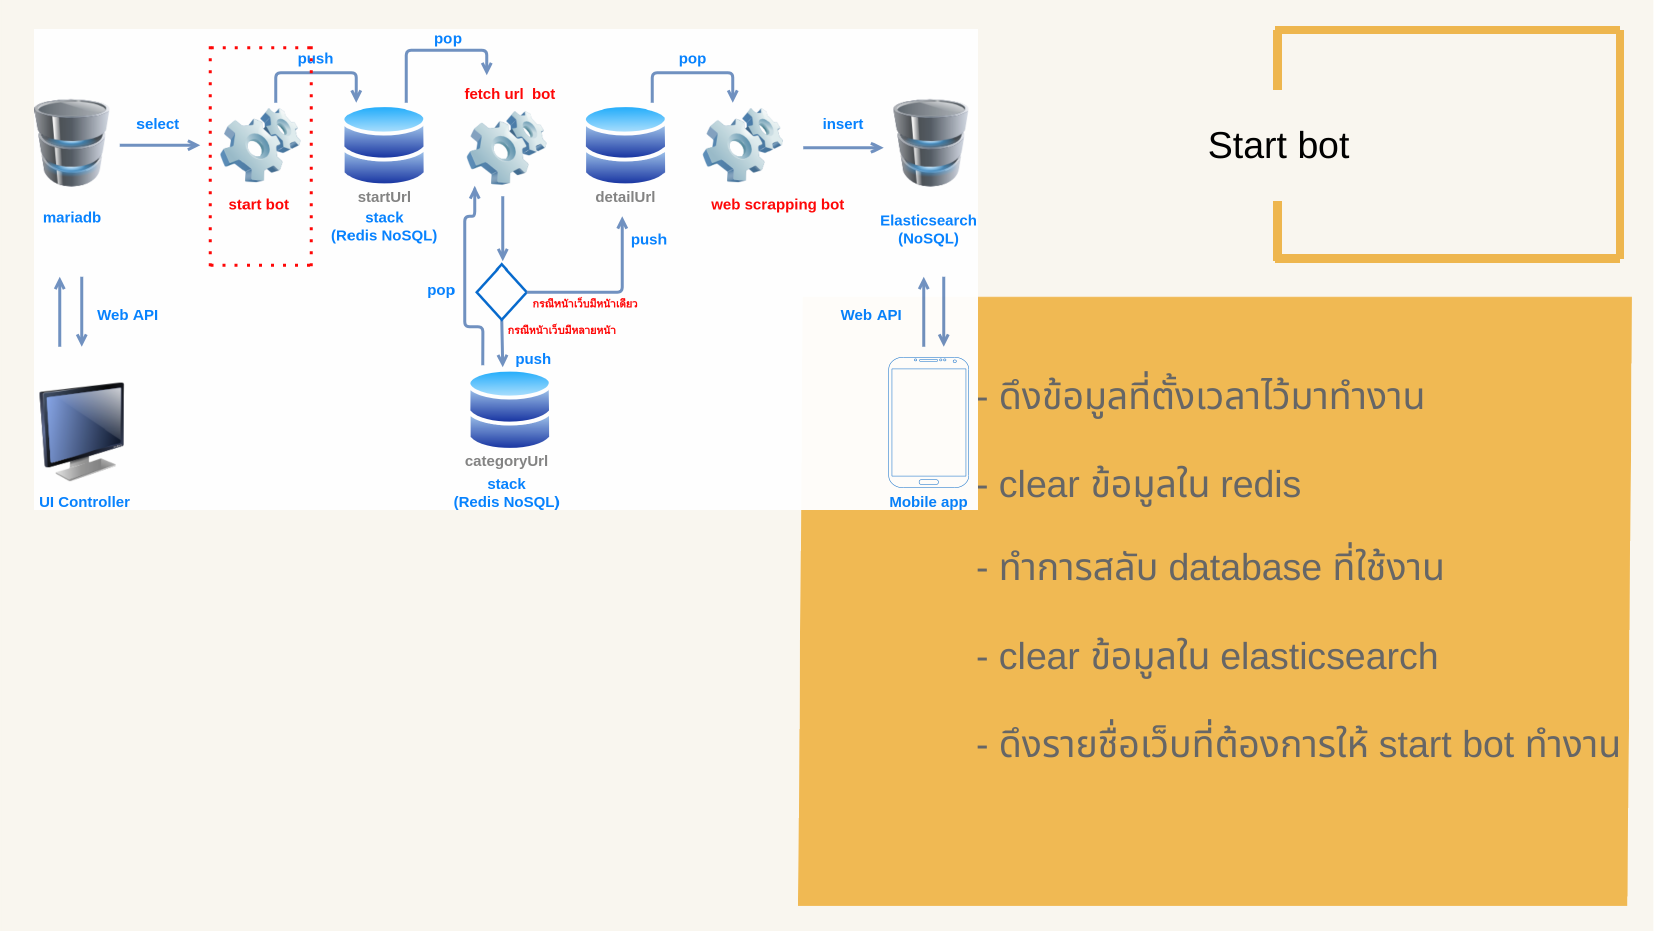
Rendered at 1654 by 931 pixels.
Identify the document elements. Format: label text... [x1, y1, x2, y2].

text_box - ทำการสลับ database ที่ใช้งาน [925, 539, 1649, 618]
text_box - ดึงรายชื่อเว็บที่ต้องการให้ start bot ทำงาน [925, 716, 1649, 795]
text_box - clear ข้อมูลใน redis [925, 456, 1649, 535]
text_box Start bot [1157, 117, 1503, 253]
text_box - ดึงข้อมูลที่ตั้งเวลาไว้มาทำงาน [978, 367, 1649, 446]
text_box - clear ข้อมูลใน elasticsearch [925, 627, 1649, 706]
picture [0, 0, 1654, 931]
